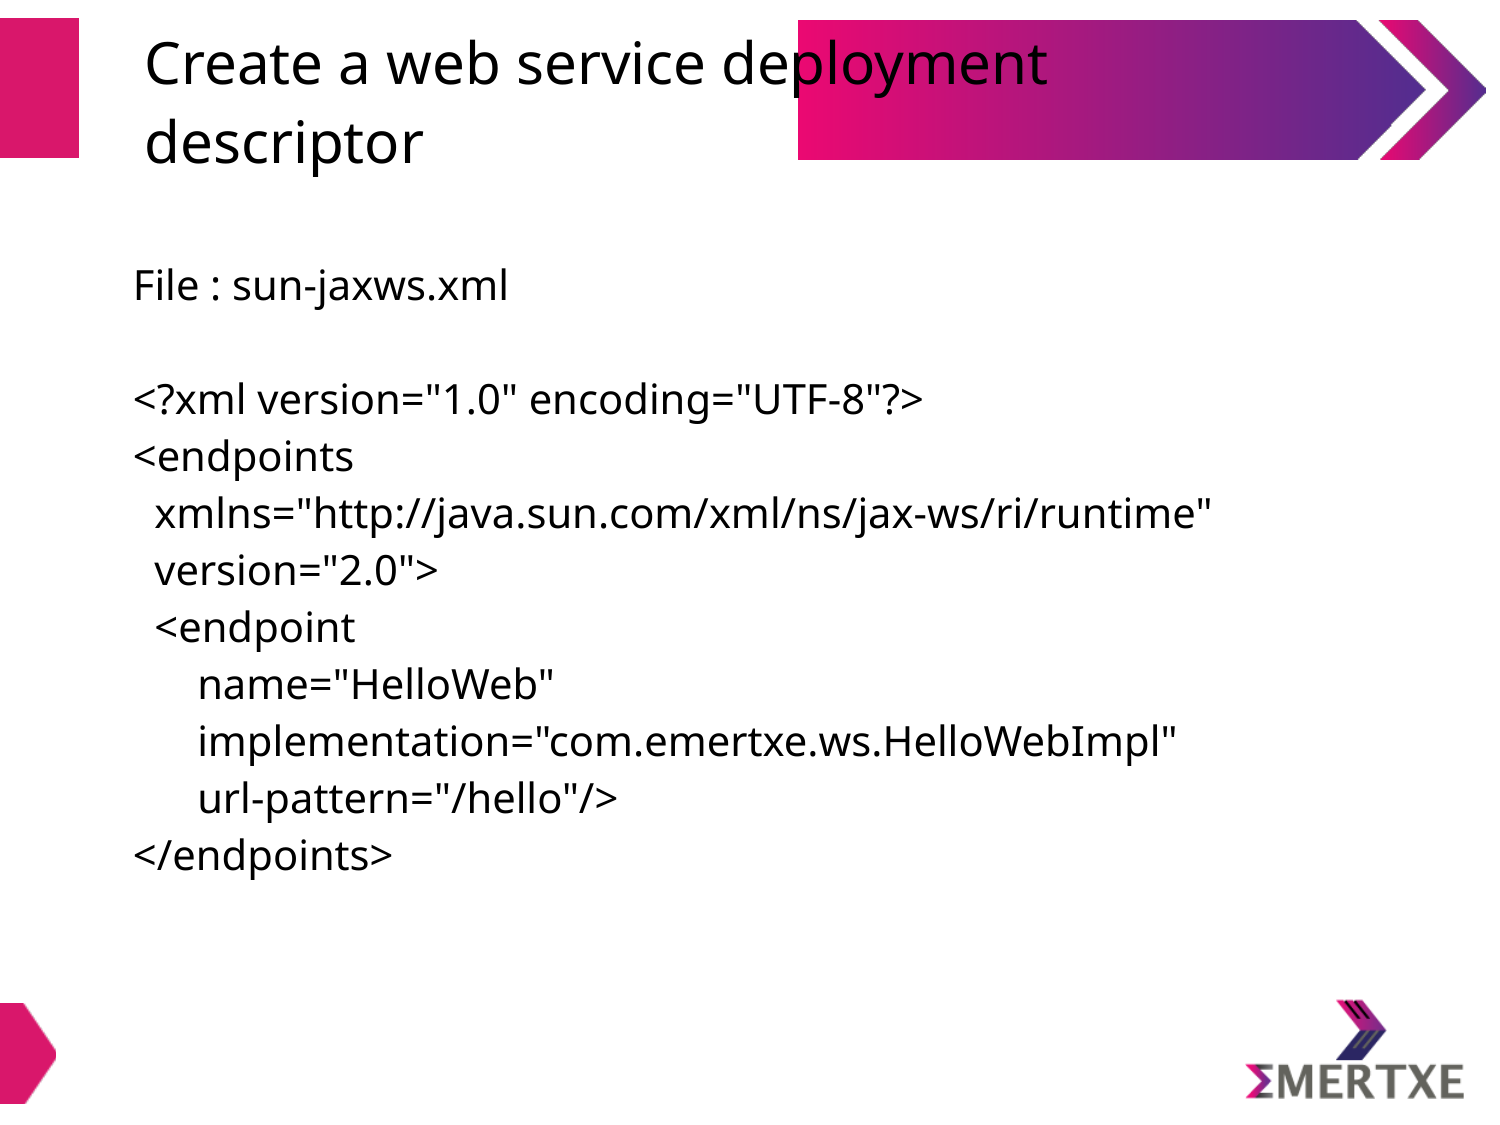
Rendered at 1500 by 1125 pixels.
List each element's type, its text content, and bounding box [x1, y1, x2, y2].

text_box Create a web service deployment descriptor [94, 14, 1158, 166]
picture [1245, 996, 1465, 1099]
text_box File : sun-jaxws.xml <?xml version="1.0" encoding="UTF-8"?> <endpoints xmlns="http://java.sun.com/xml/ns/jax-ws/ri/runtime" version="2.0"> <endpoint name="HelloWeb" implementation="com.emertxe.ws.HelloWebImpl" url-pattern="/hello"/> </endpoints> [82, 248, 1382, 875]
picture [1158, 20, 1486, 160]
